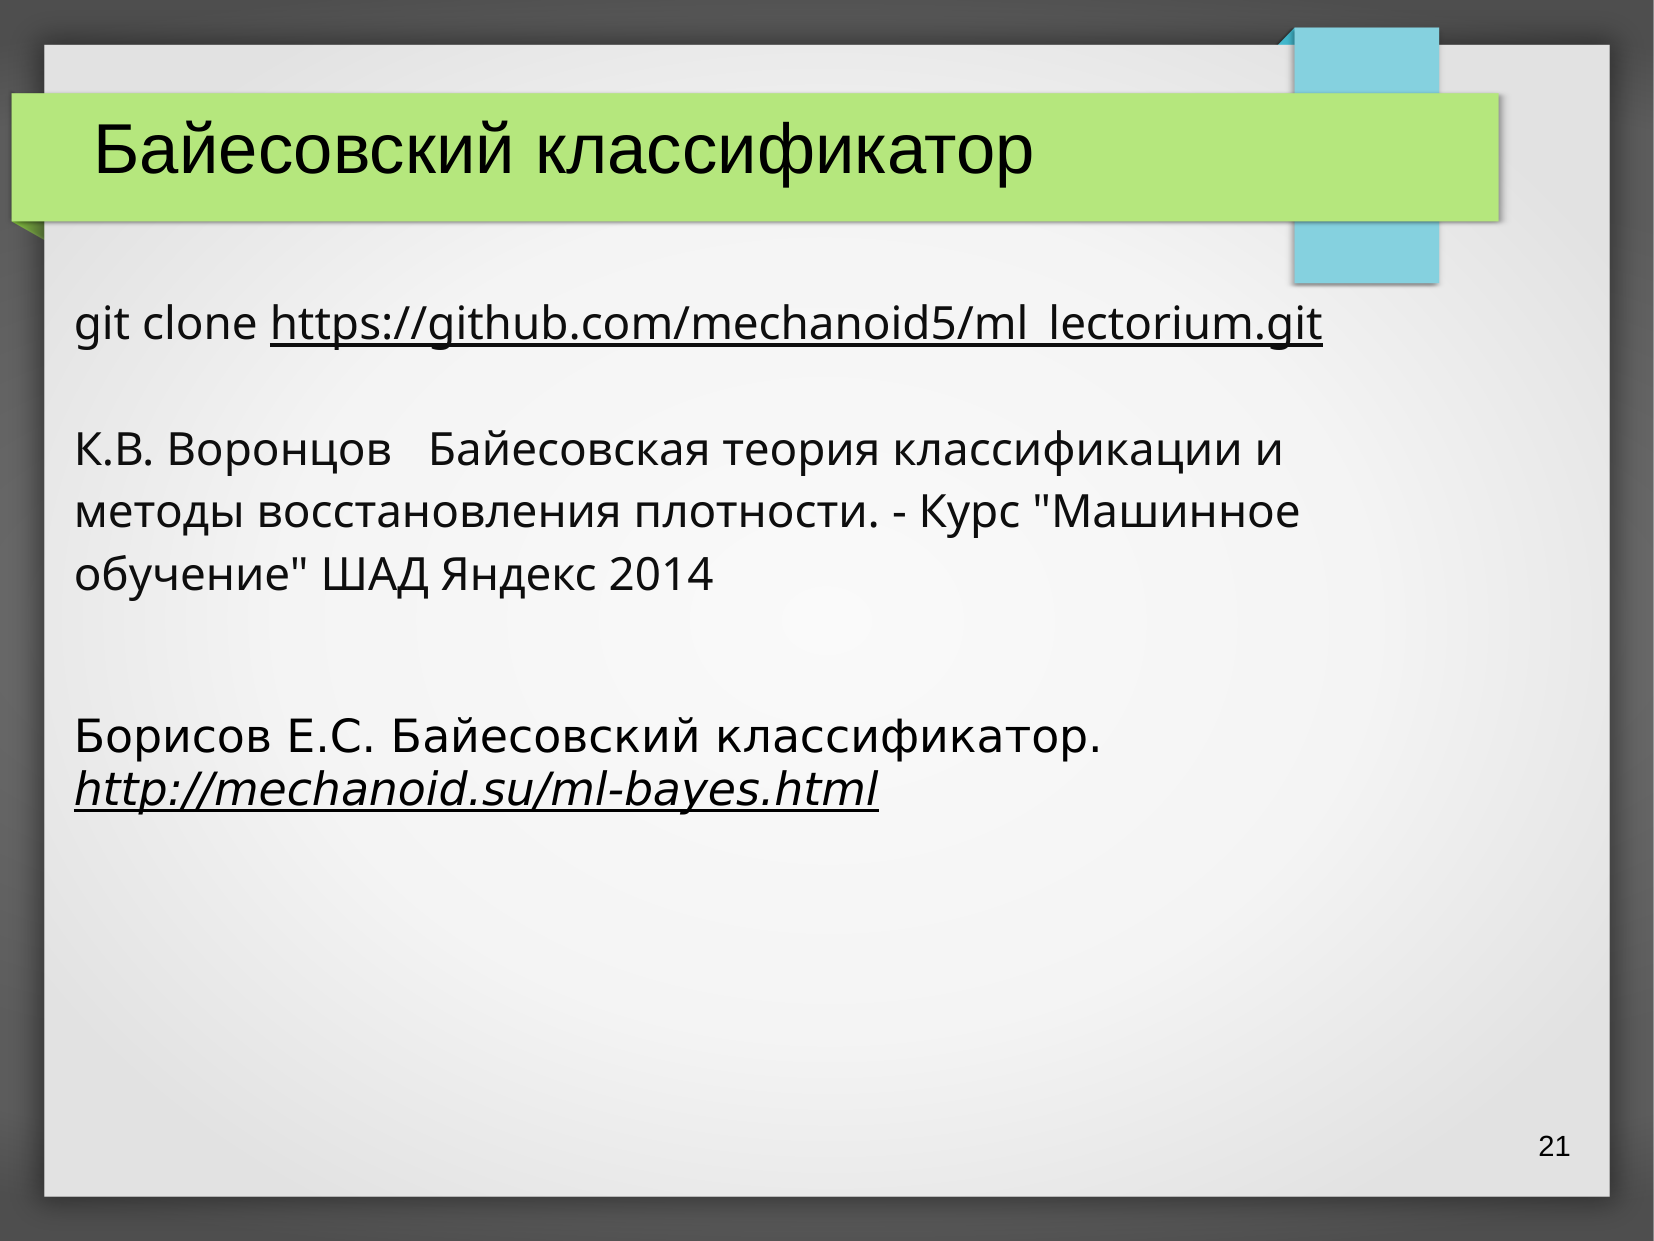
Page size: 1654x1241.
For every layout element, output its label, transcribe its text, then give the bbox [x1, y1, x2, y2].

picture [0, 0, 1654, 1241]
text_box git clone https://github.com/mechanoid5/ml_lectorium.git К.В. Воронцов Байесовская теория классификации и методы восстановления плотности. - Курс "Машинное обучение" ШАД Яндекс 2014 Борисов Е.С. Байесовский классификатор. http://mechanoid.su/ml-bayes.html [59, 283, 1441, 977]
title Байесовский классификатор [93, 108, 1452, 190]
